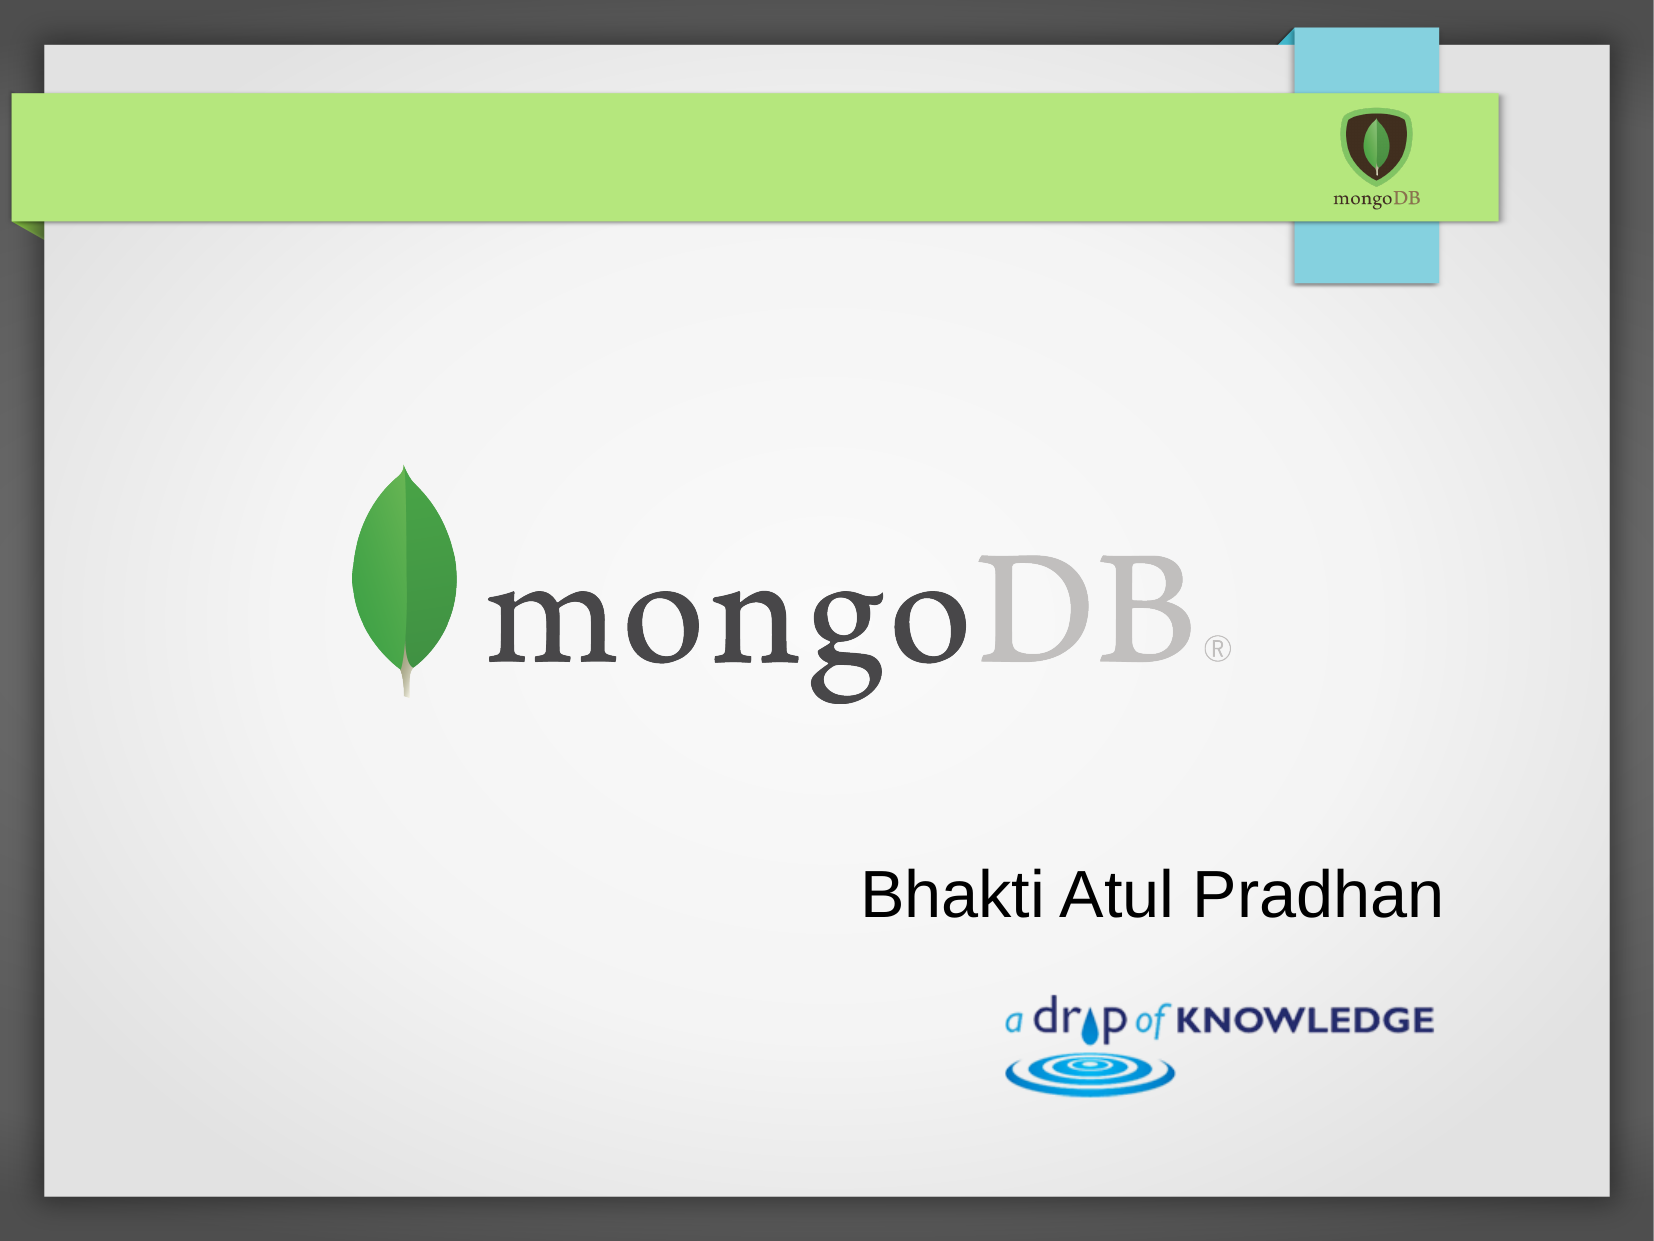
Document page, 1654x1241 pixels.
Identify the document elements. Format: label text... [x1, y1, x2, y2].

subtitle Bhakti Atul Pradhan [82, 94, 1576, 1171]
picture [0, 0, 1654, 1241]
